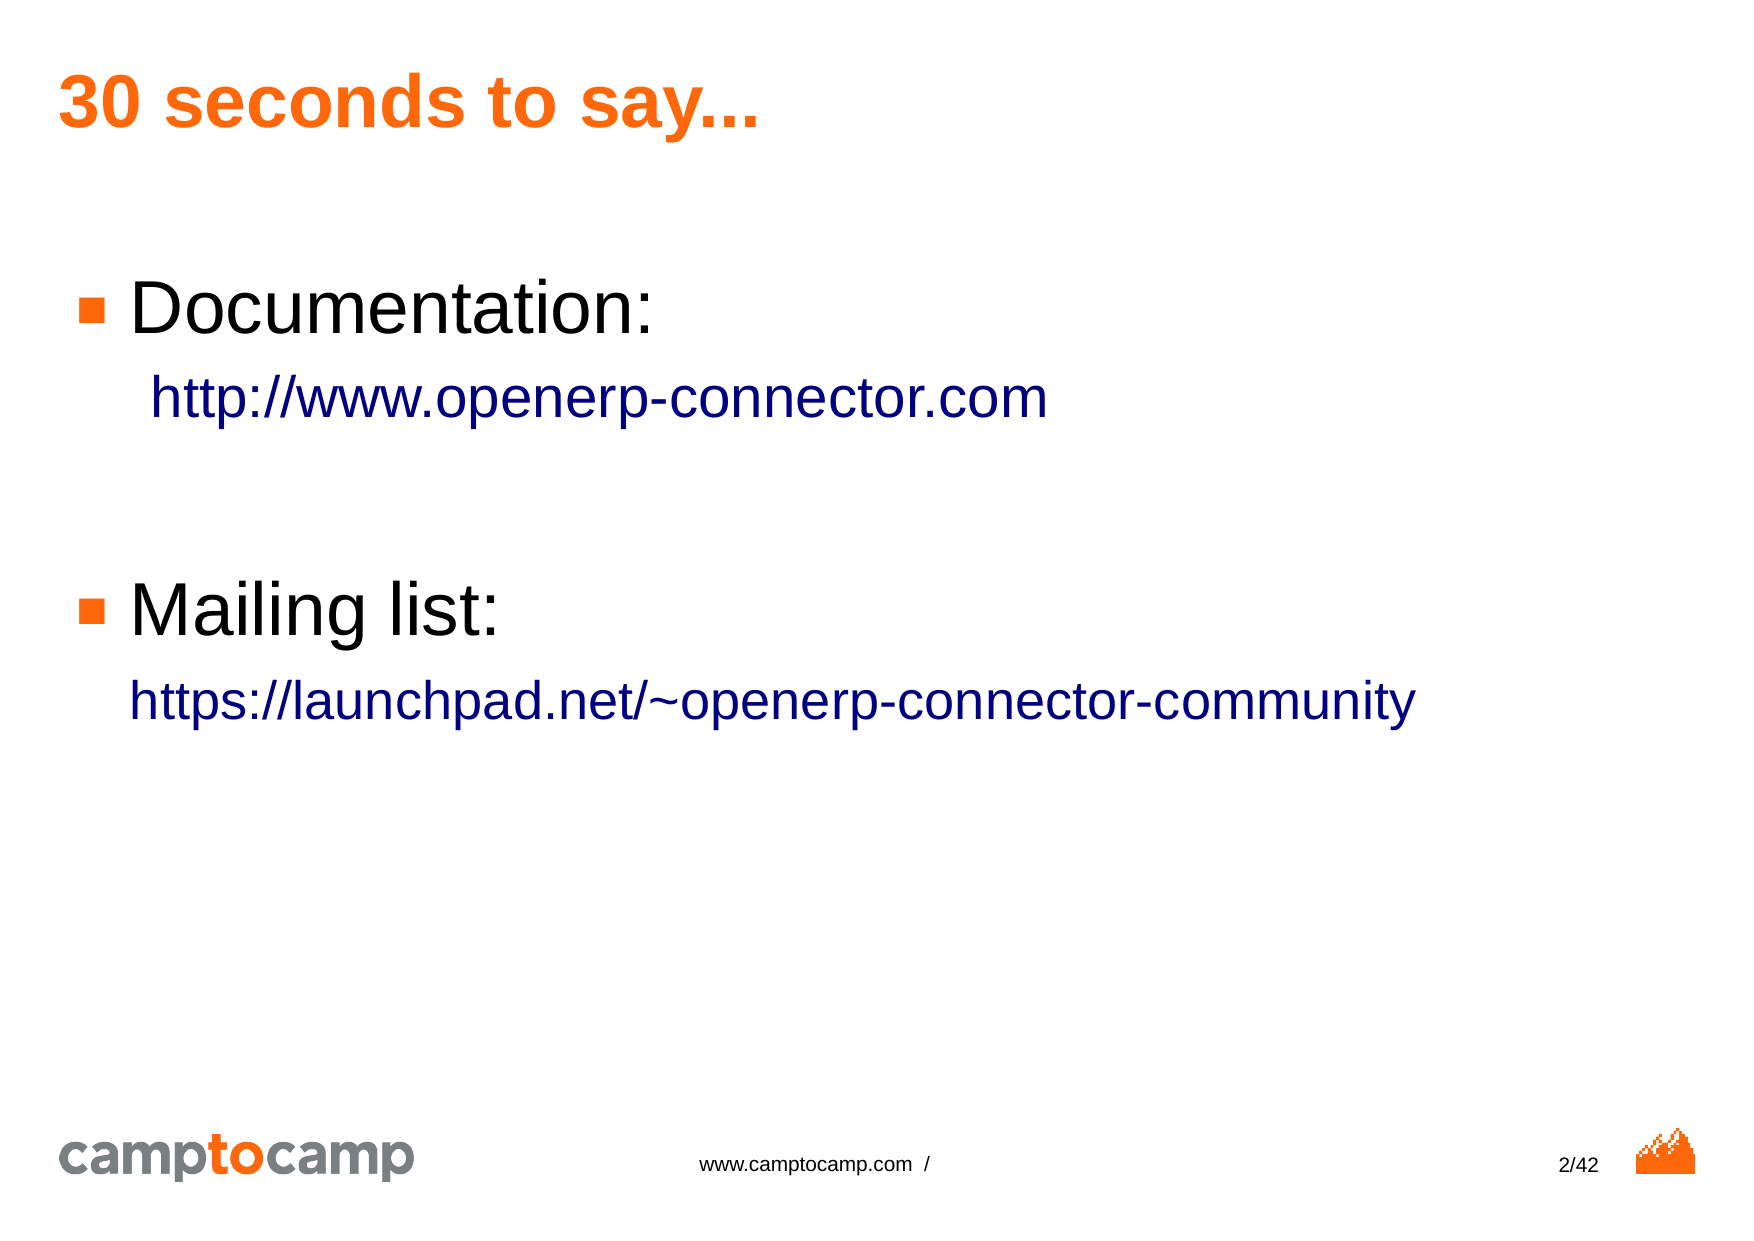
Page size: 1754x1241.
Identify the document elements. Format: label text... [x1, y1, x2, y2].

list Documentation: http://www.openerp-connector.com Mailing list: https://launchpad.net/~openerp-connector-community [59, 265, 1696, 1123]
title 30 seconds to say... [59, 59, 1695, 247]
picture [1636, 1128, 1695, 1174]
picture [59, 1134, 414, 1182]
